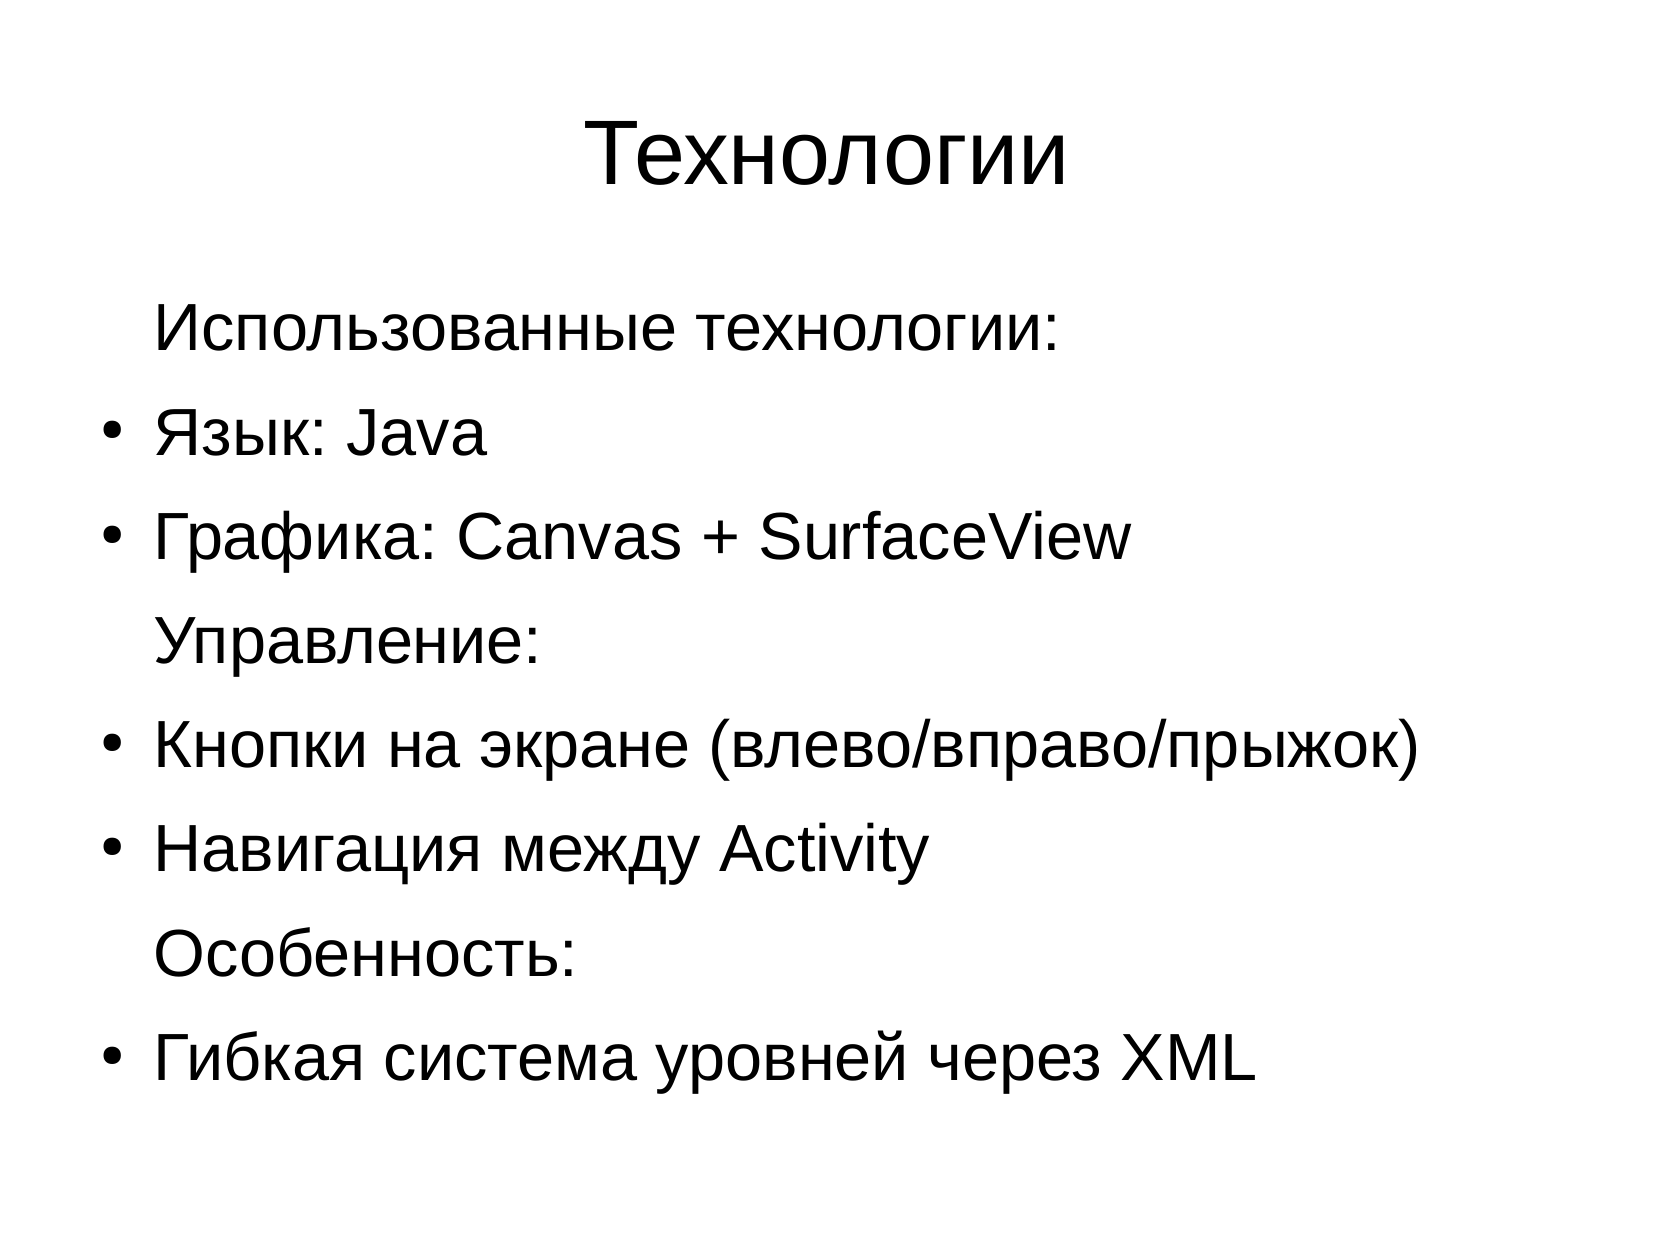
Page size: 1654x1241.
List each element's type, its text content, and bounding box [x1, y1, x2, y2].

title Технологии [82, 49, 1571, 257]
list Использованные технологии: Язык: Java Графика: Canvas + SurfaceView Управление: Кнопки на экране (влево/вправо/прыжок) Навигация между Activity Особенность: Гибкая система уровней через XML [82, 290, 1571, 1109]
